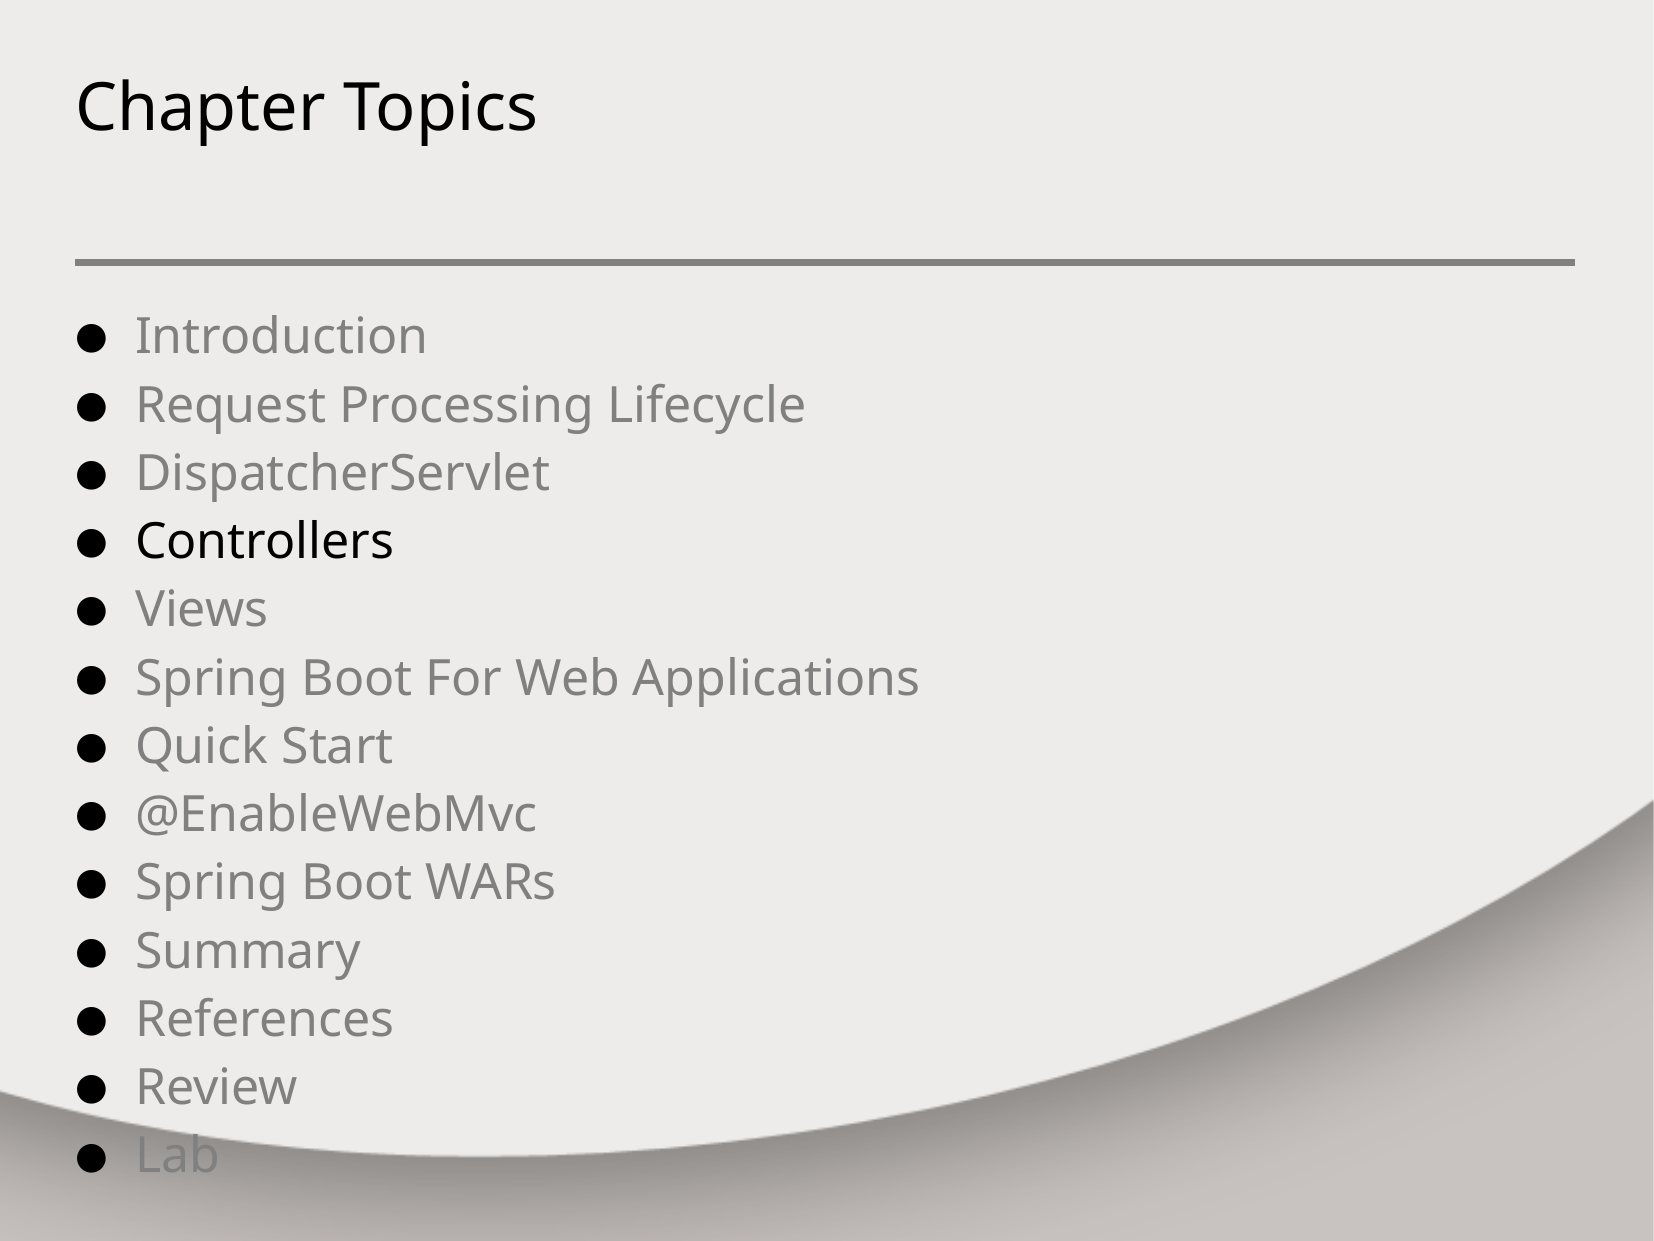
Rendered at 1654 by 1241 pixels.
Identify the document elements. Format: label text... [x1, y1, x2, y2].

list Introduction Request Processing Lifecycle DispatcherServlet Controllers Views Spring Boot For Web Applications Quick Start @EnableWebMvc Spring Boot WARs Summary References Review Lab [75, 300, 1576, 1163]
title Chapter Topics [75, 75, 1576, 226]
picture [0, 0, 1654, 1241]
